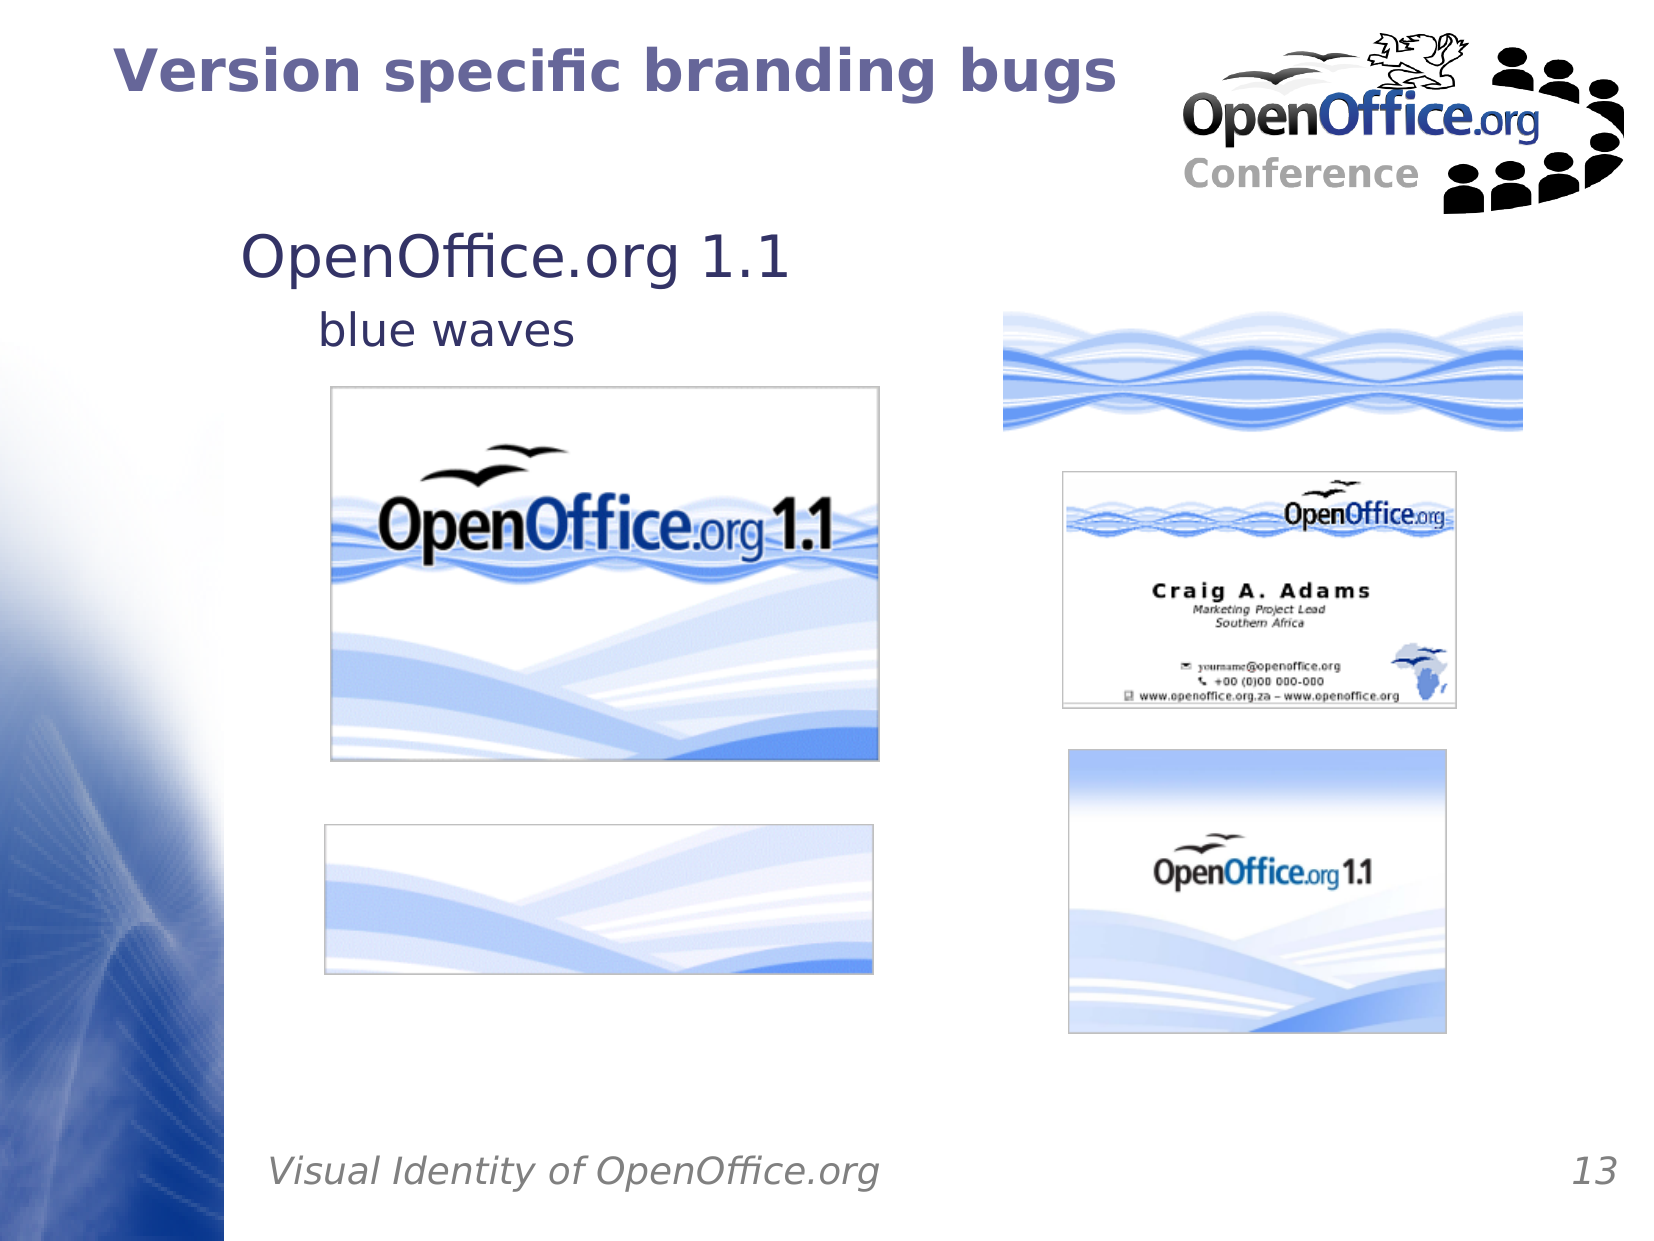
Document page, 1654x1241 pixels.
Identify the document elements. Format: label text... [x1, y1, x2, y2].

picture [1003, 296, 1523, 443]
picture [0, 0, 224, 1241]
picture [1068, 749, 1447, 1034]
list OpenOffice.org 1.1 blue waves [223, 223, 1619, 1133]
picture [324, 824, 874, 975]
picture [1062, 471, 1457, 709]
picture [1183, 33, 1624, 214]
title Version specific branding bugs [24, 15, 1152, 129]
picture [330, 386, 880, 762]
